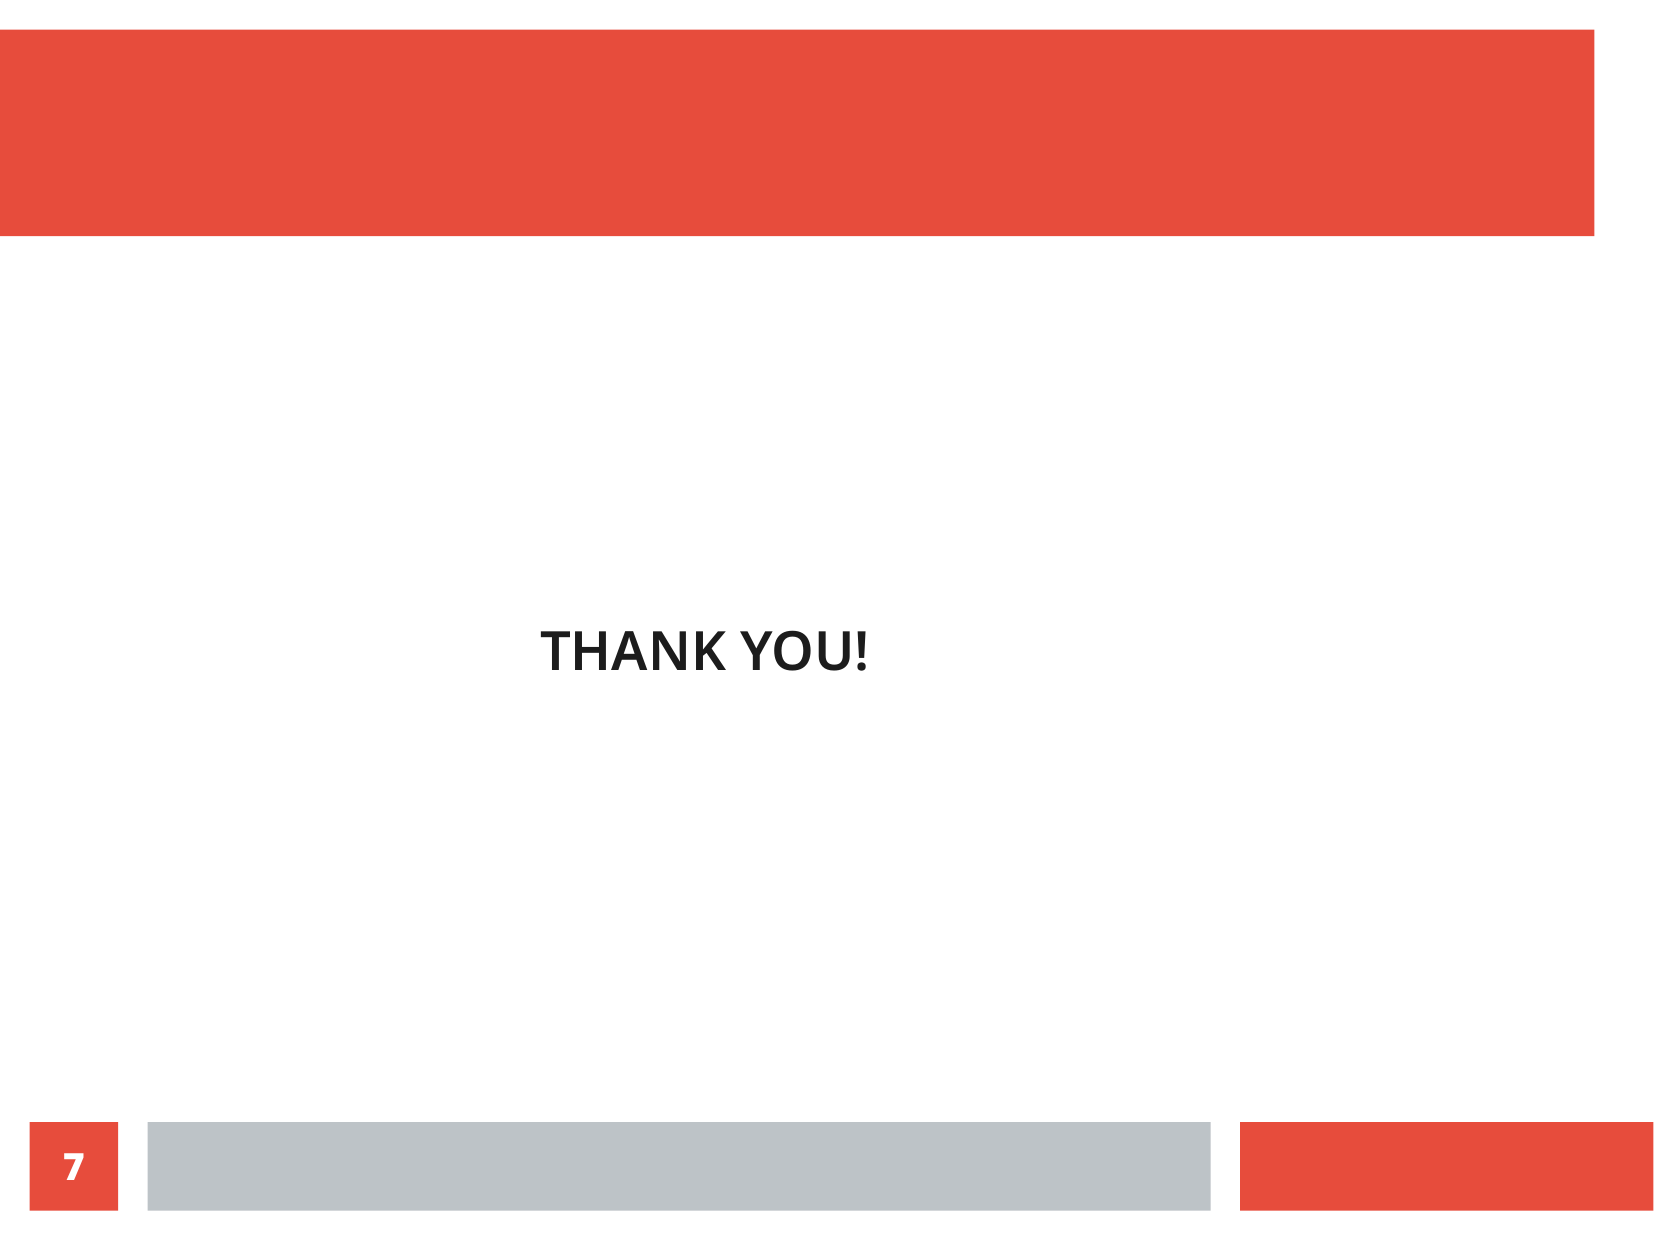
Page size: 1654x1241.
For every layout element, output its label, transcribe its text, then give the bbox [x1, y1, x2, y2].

list THANK YOU! [540, 612, 1654, 1241]
